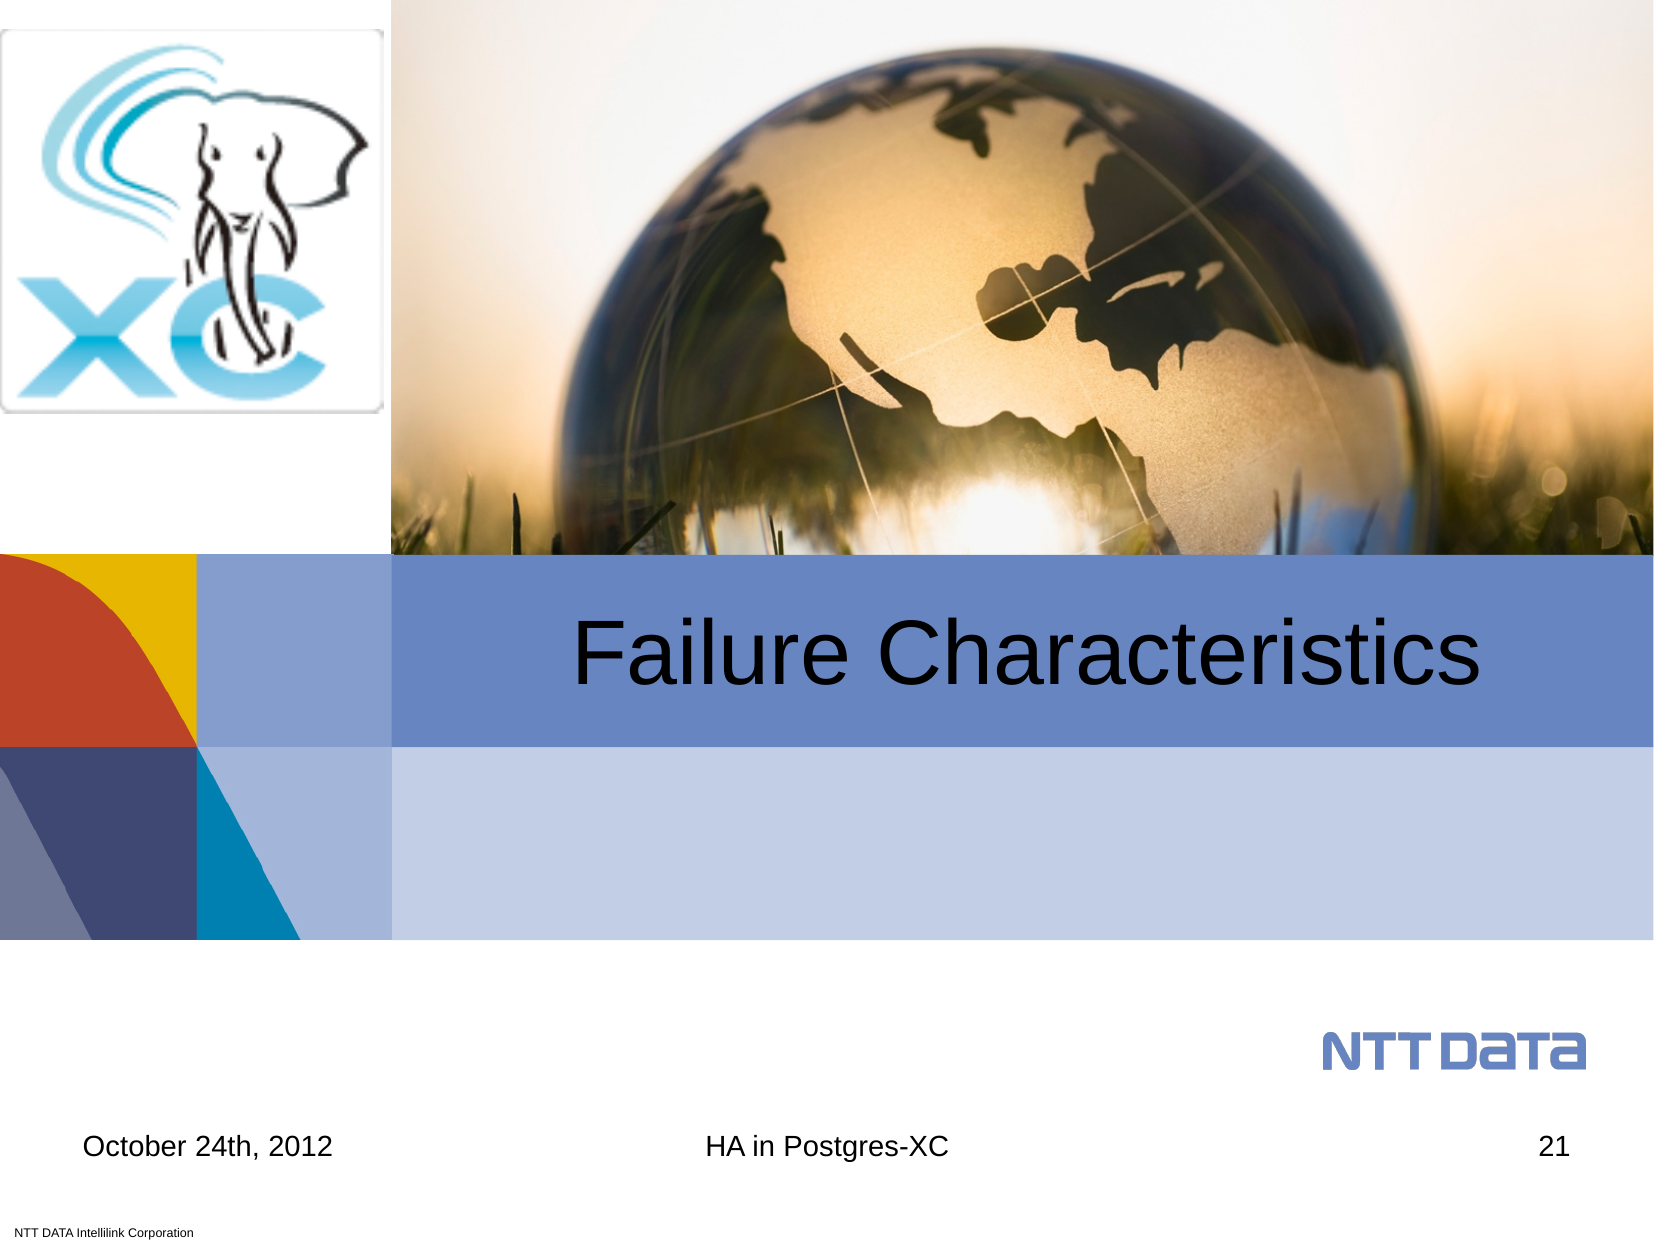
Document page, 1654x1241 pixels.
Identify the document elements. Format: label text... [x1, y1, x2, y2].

picture [0, 29, 384, 414]
picture [0, 0, 1654, 940]
title Failure Characteristics [401, 548, 1654, 756]
picture [1323, 1032, 1586, 1070]
